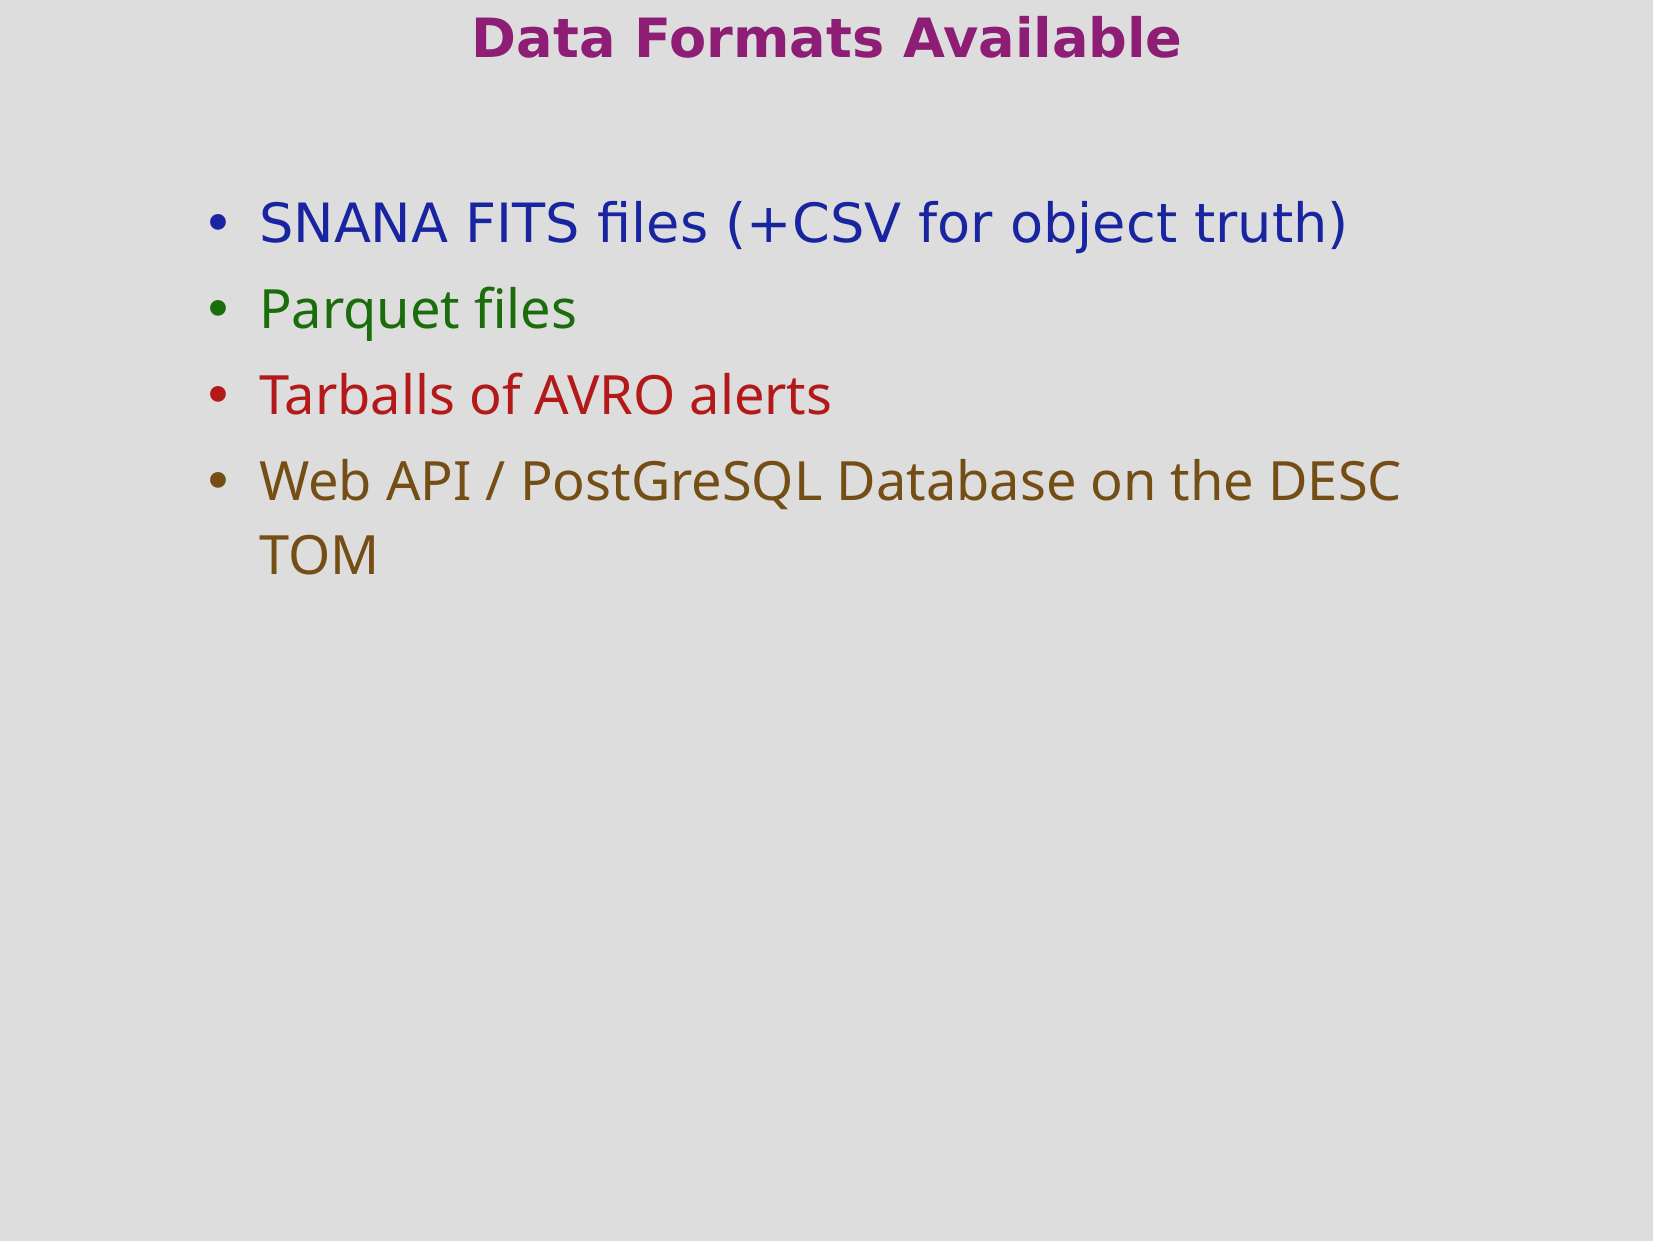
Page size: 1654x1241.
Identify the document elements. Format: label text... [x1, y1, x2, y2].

text_box Data Formats Available [455, 0, 1201, 78]
text_box • SNANA FITS files (+CSV for object truth) • Parquet files • Tarballs of AVRO alerts • Web API / PostGreSQL Database on the DESC TOM [187, 177, 1463, 598]
